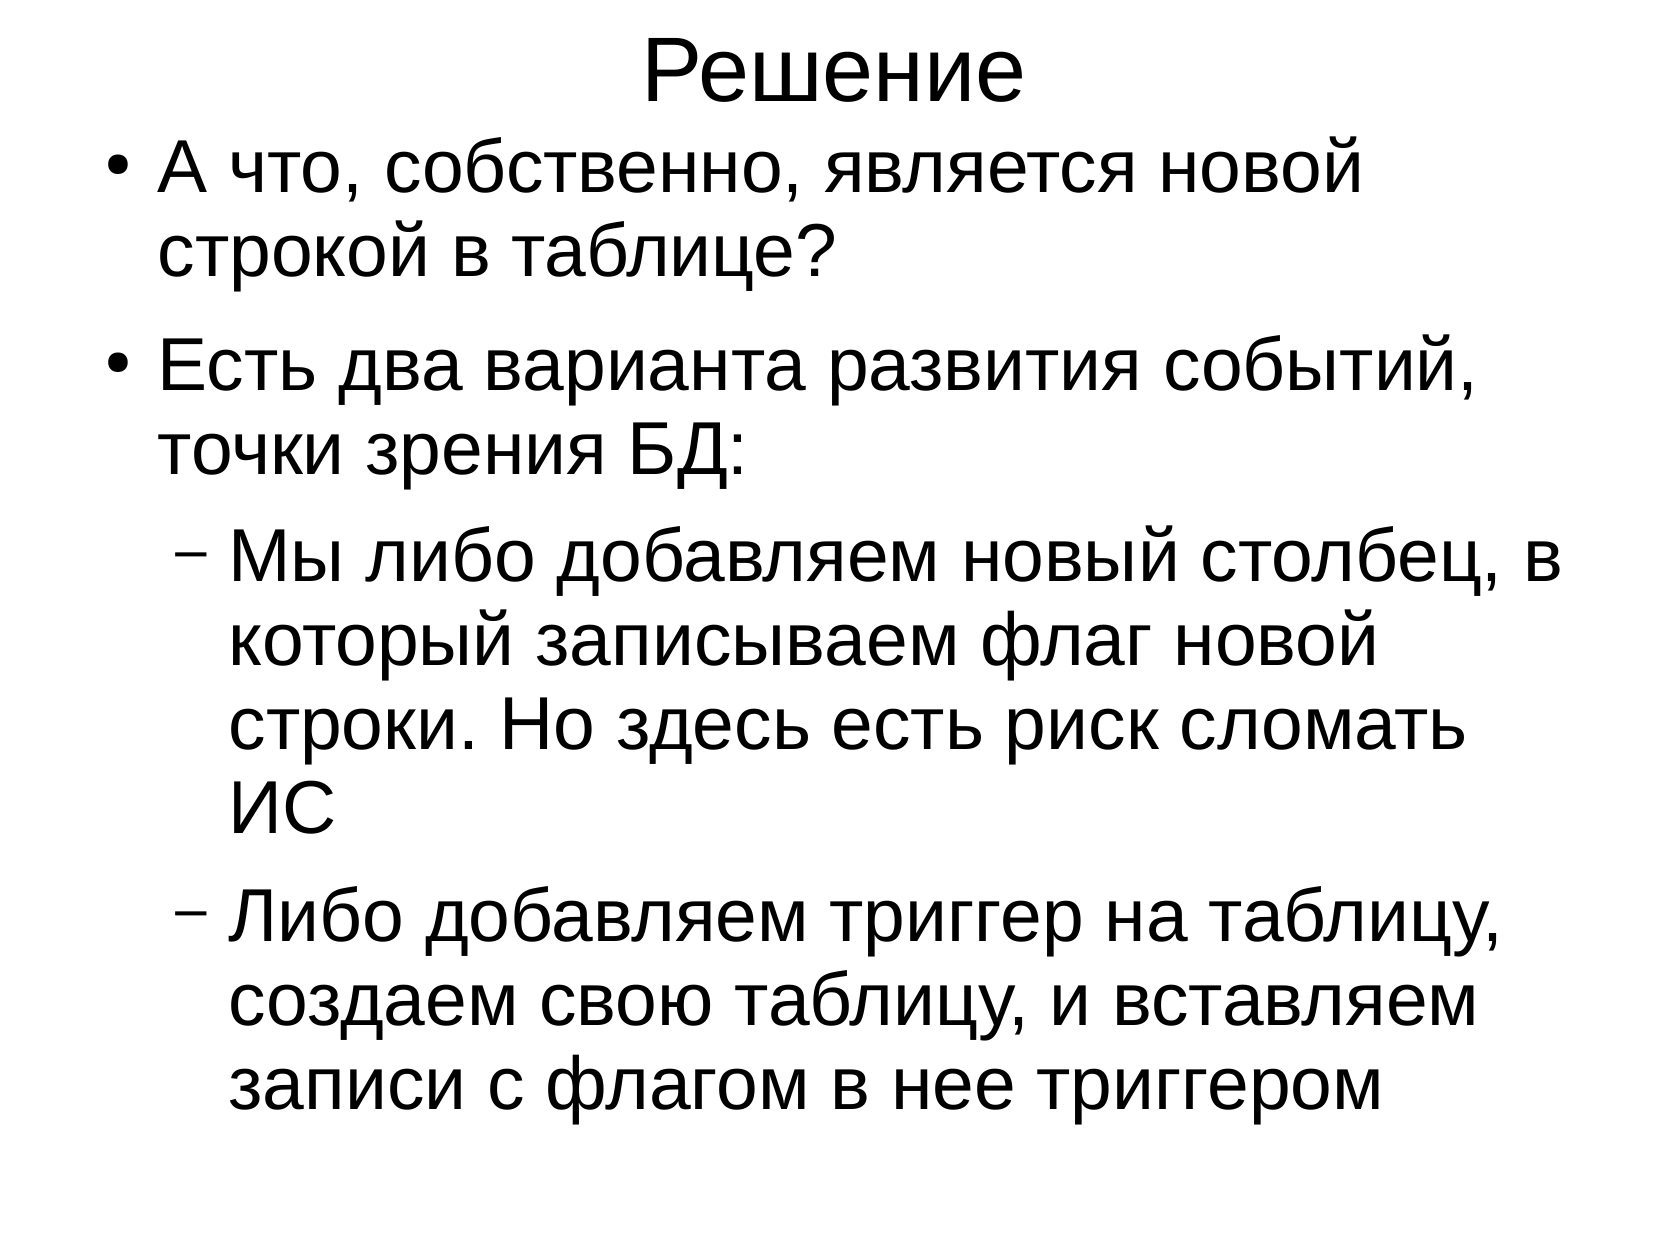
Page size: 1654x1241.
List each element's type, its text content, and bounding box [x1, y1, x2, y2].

list А что, собственно, является новой строкой в таблице? Есть два варианта развития событий, точки зрения БД: Мы либо добавляем новый столбец, в который записываем флаг новой строки. Но здесь есть риск сломать ИС Либо добавляем триггер на таблицу, создаем свою таблицу, и вставляем записи с флагом в нее триггером [86, 124, 1576, 1171]
title Решение [90, 18, 1579, 122]
